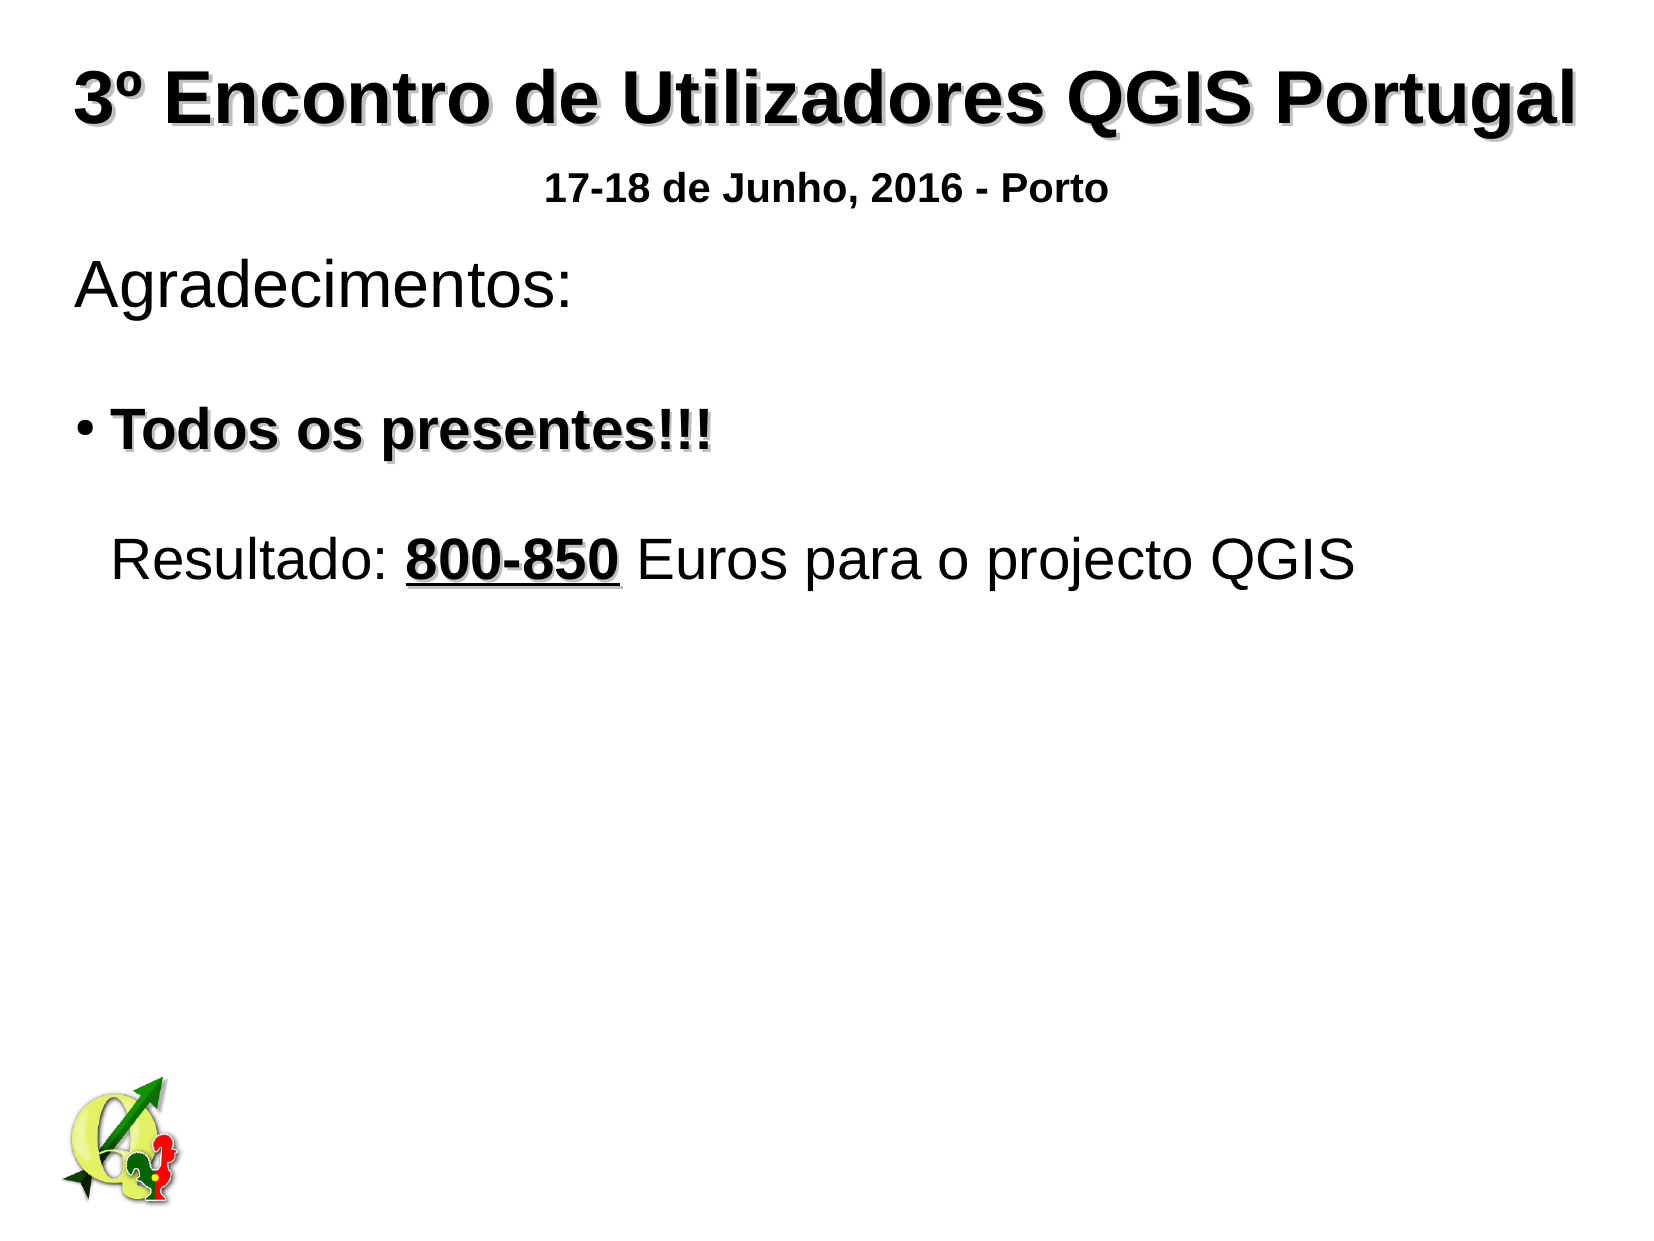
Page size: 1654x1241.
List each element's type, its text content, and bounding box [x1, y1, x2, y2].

text_box Agradecimentos: Todos os presentes!!! Resultado: 800-850 Euros para o projecto QGIS [60, 240, 1501, 1051]
text_box 3º Encontro de Utilizadores QGIS Portugal 17-18 de Junho, 2016 - Porto [31, 48, 1622, 295]
picture [45, 1064, 196, 1216]
